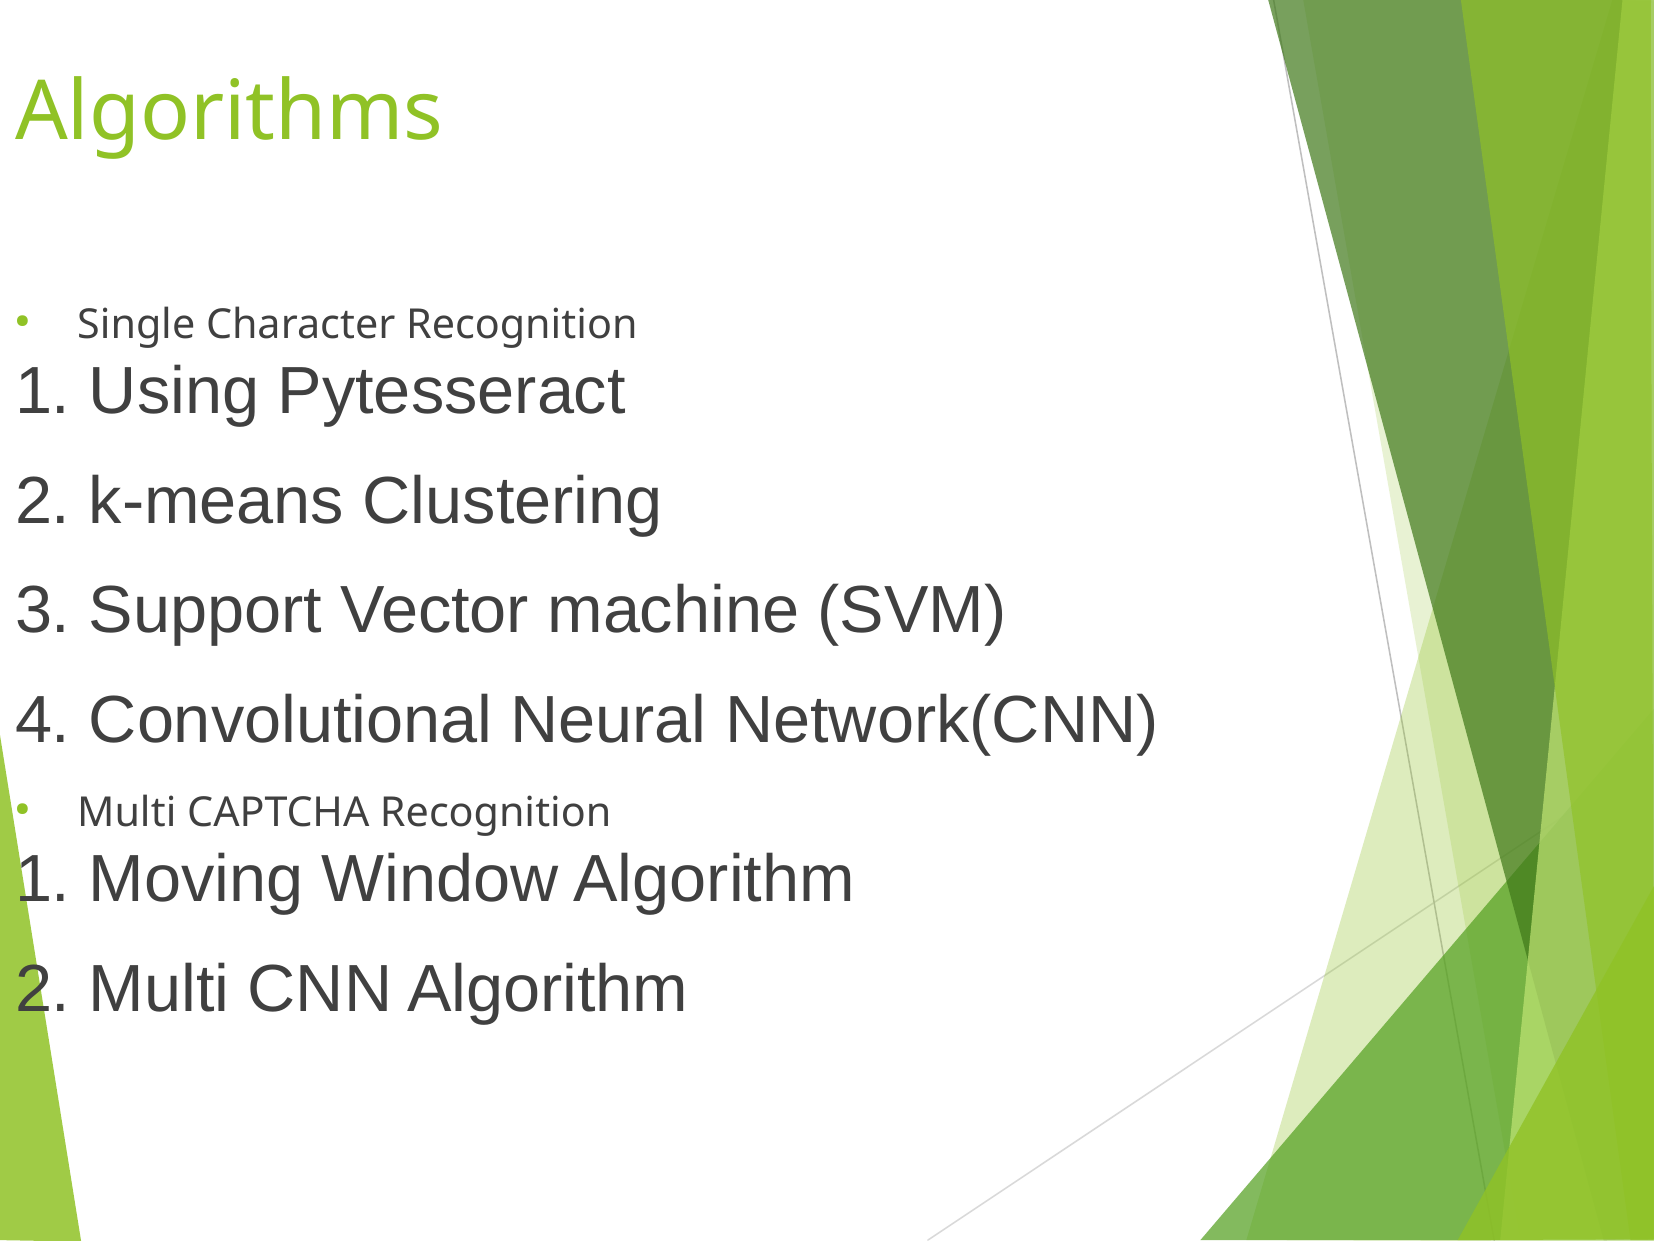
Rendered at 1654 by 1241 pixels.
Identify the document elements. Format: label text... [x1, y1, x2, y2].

list Single Character Recognition 1. Using Pytesseract 2. k-means Clustering 3. Support Vector machine (SVM) 4. Convolutional Neural Network(CNN) Multi CAPTCHA Recognition 1. Moving Window Algorithm 2. Multi CNN Algorithm [0, 290, 1489, 1109]
title Algorithms [0, 49, 1489, 257]
